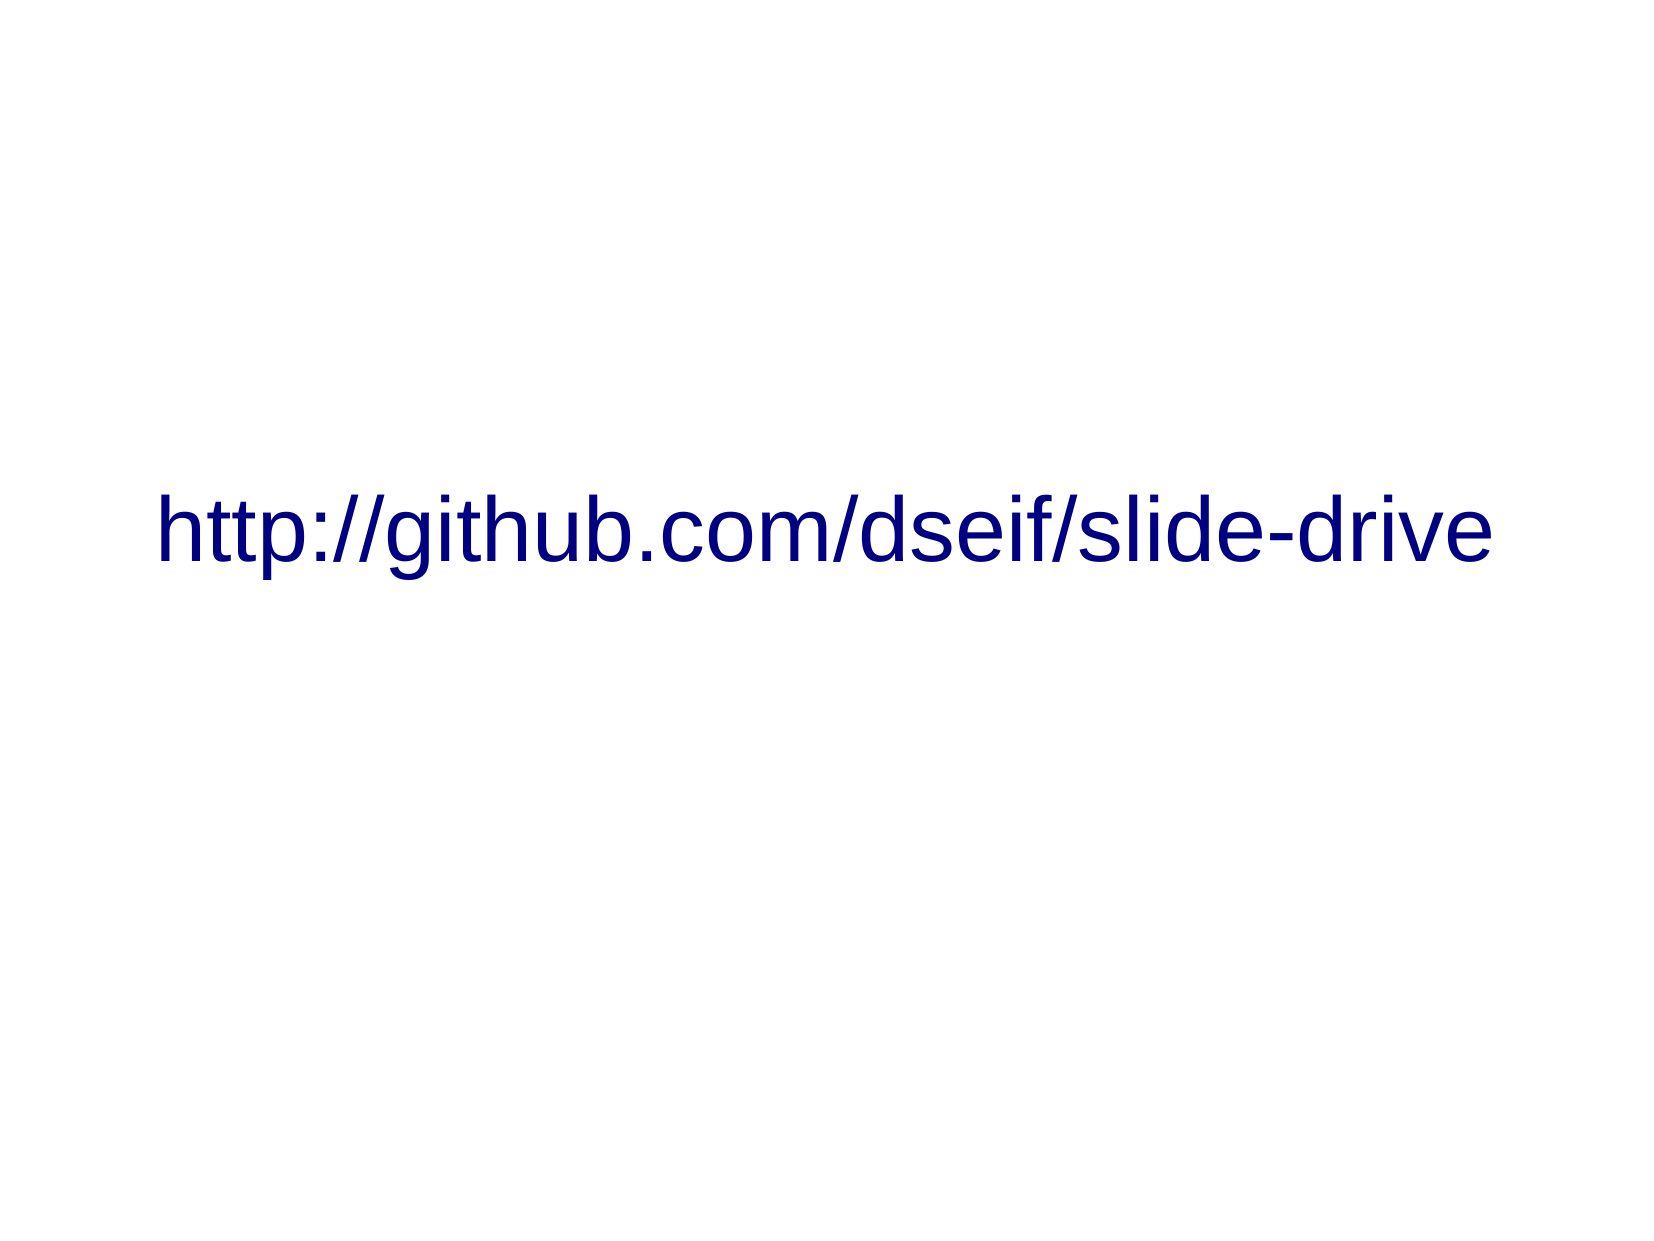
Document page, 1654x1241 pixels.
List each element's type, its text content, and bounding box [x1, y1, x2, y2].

subtitle http://github.com/dseif/slide-drive [82, 49, 1571, 1010]
